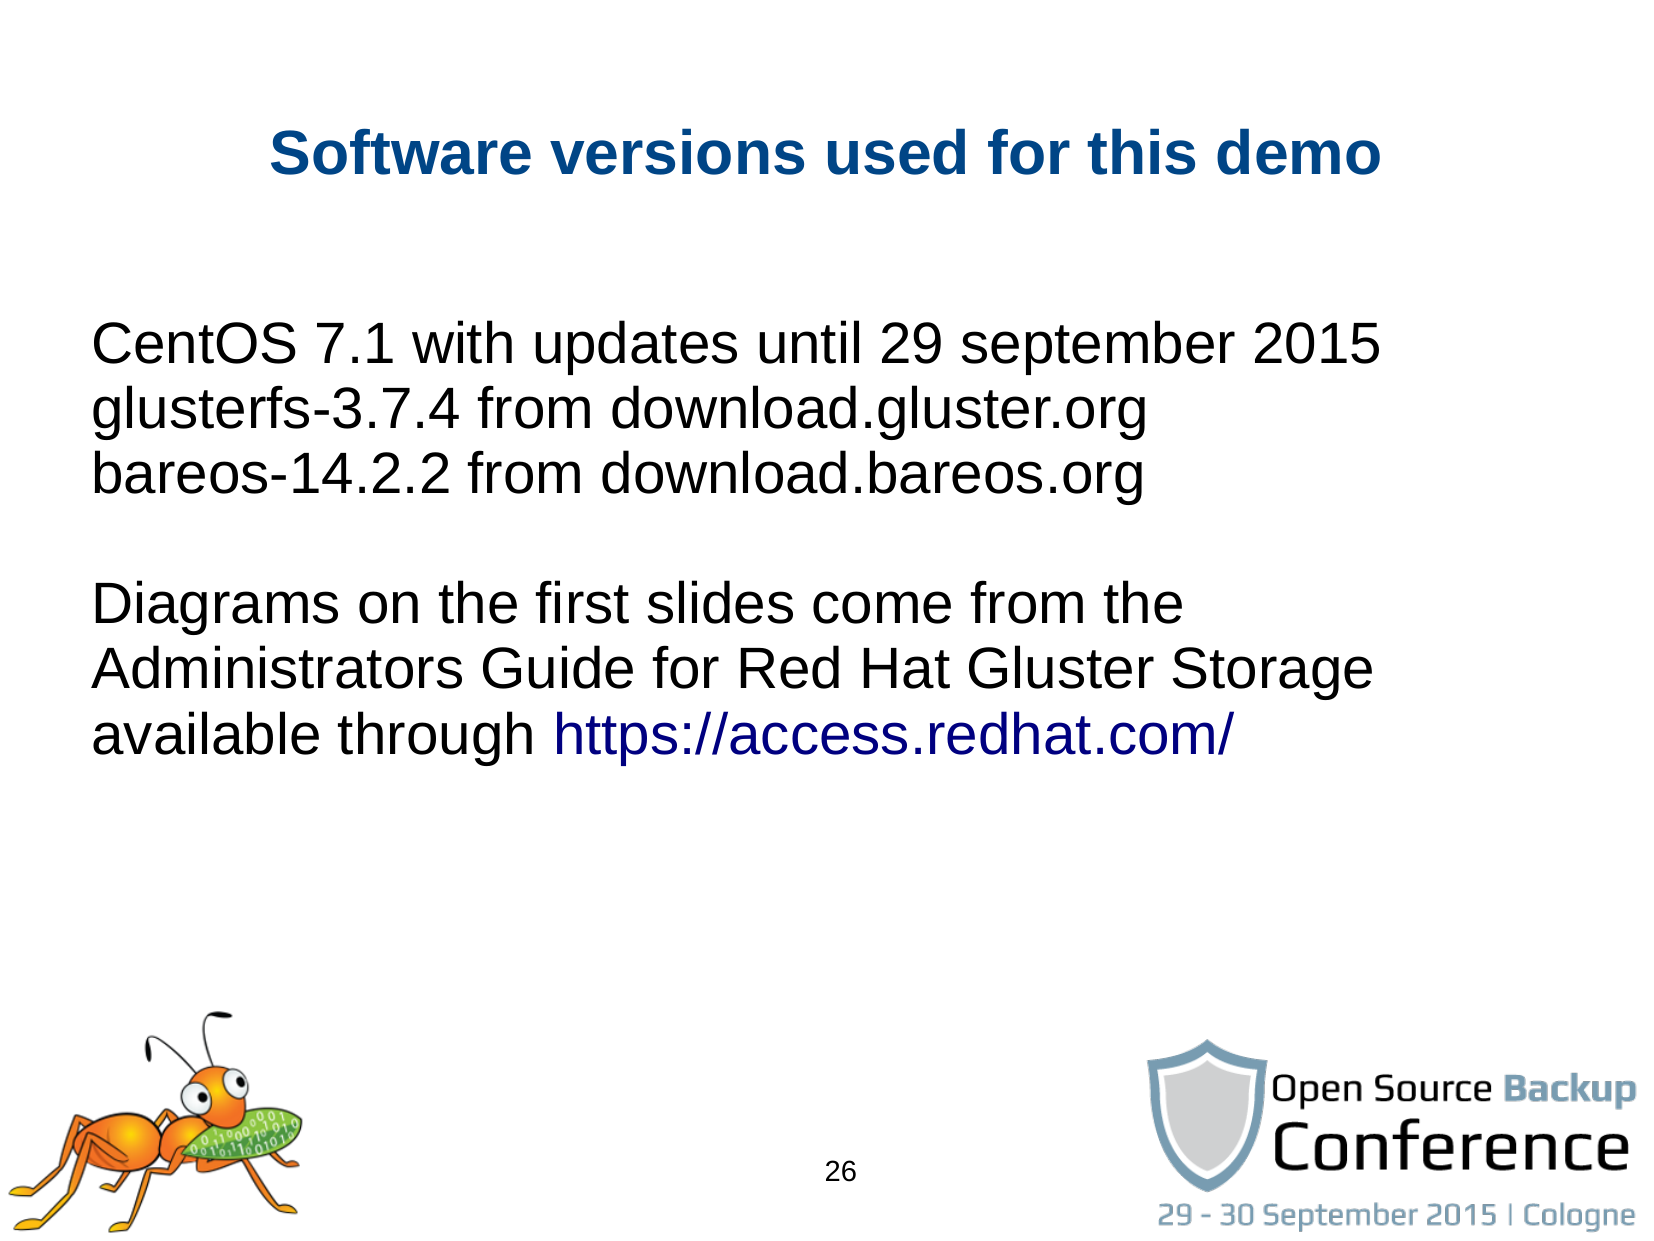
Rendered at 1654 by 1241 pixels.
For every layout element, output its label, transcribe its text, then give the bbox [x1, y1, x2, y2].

picture [5, 1009, 306, 1235]
title Software versions used for this demo [82, 49, 1571, 257]
text_box CentOS 7.1 with updates until 29 september 2015 glusterfs-3.7.4 from download.gluster.org bareos-14.2.2 from download.bareos.org Diagrams on the first slides come from the Administrators Guide for Red Hat Gluster Storage available through https://access.redhat.com/ [76, 303, 1561, 1099]
picture [1132, 1033, 1654, 1241]
